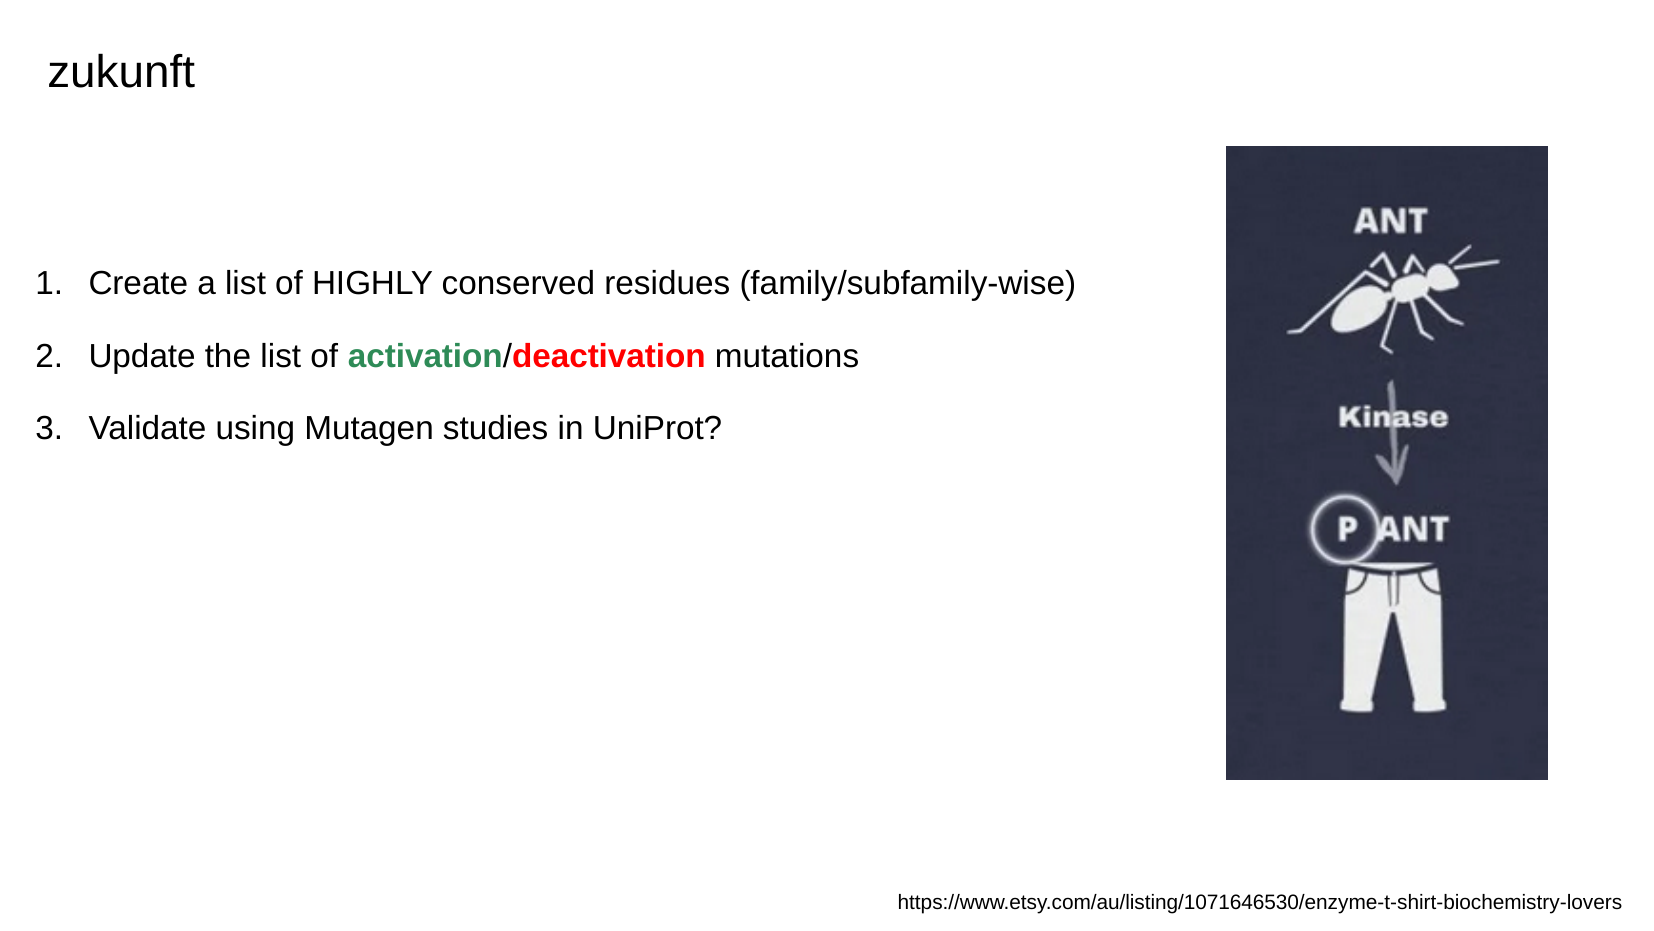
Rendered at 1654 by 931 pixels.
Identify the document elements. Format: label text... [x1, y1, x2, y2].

picture [1226, 146, 1548, 780]
text_box https://www.etsy.com/au/listing/1071646530/enzyme-t-shirt-biochemistry-lovers [866, 874, 1654, 931]
title zukunft [47, 16, 1111, 128]
list Create a list of HIGHLY conserved residues (family/subfamily-wise) Update the list of activation/deactivation mutations Validate using Mutagen studies in UniProt? [17, 264, 1081, 497]
